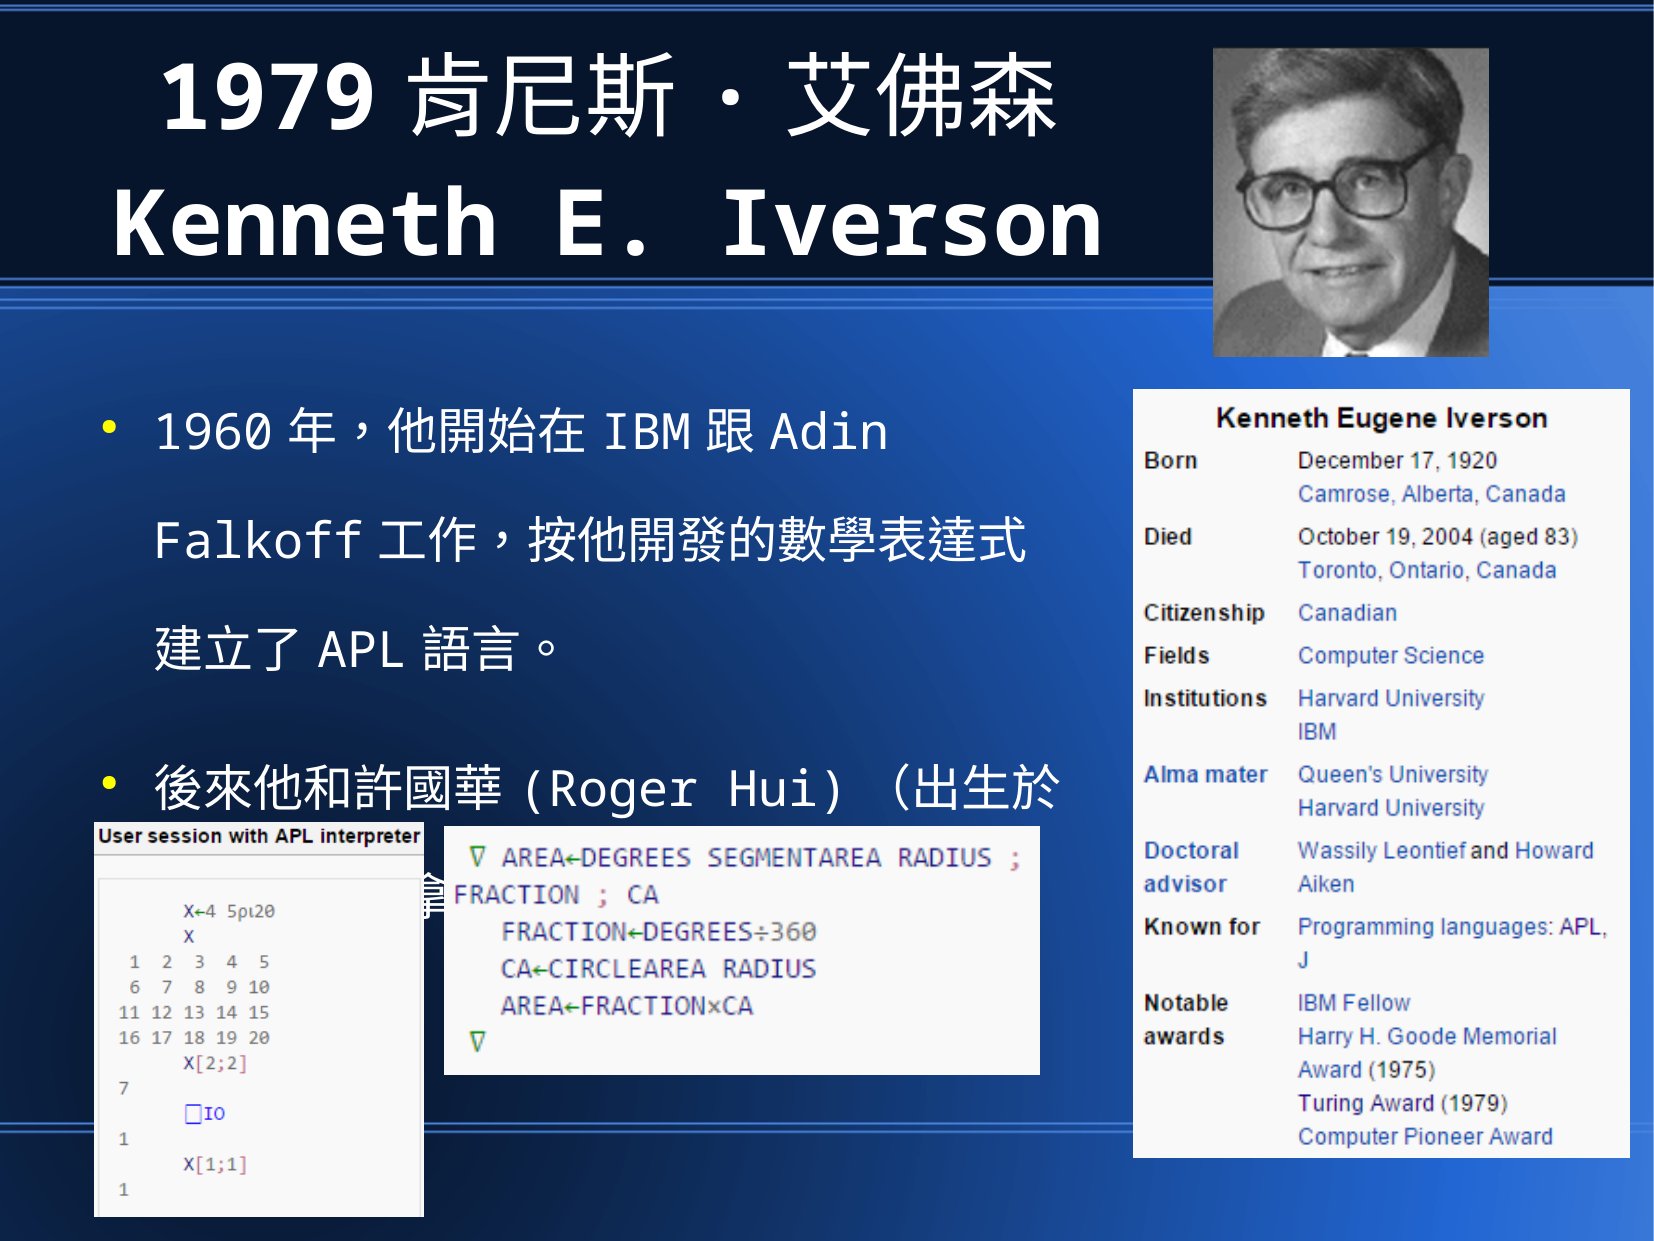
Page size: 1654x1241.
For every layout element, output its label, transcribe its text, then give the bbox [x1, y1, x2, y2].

title 1979肯尼斯·艾佛森 Kenneth E. Iverson [82, 32, 1134, 273]
list 1960年，他開始在IBM跟Adin Falkoff工作，按他開發的數學表達式建立了APL語言。 後來他和許國華(Roger Hui)（出生於香港後去加拿大）發明了J語言。 [82, 355, 1063, 1170]
picture [0, 0, 1654, 1241]
